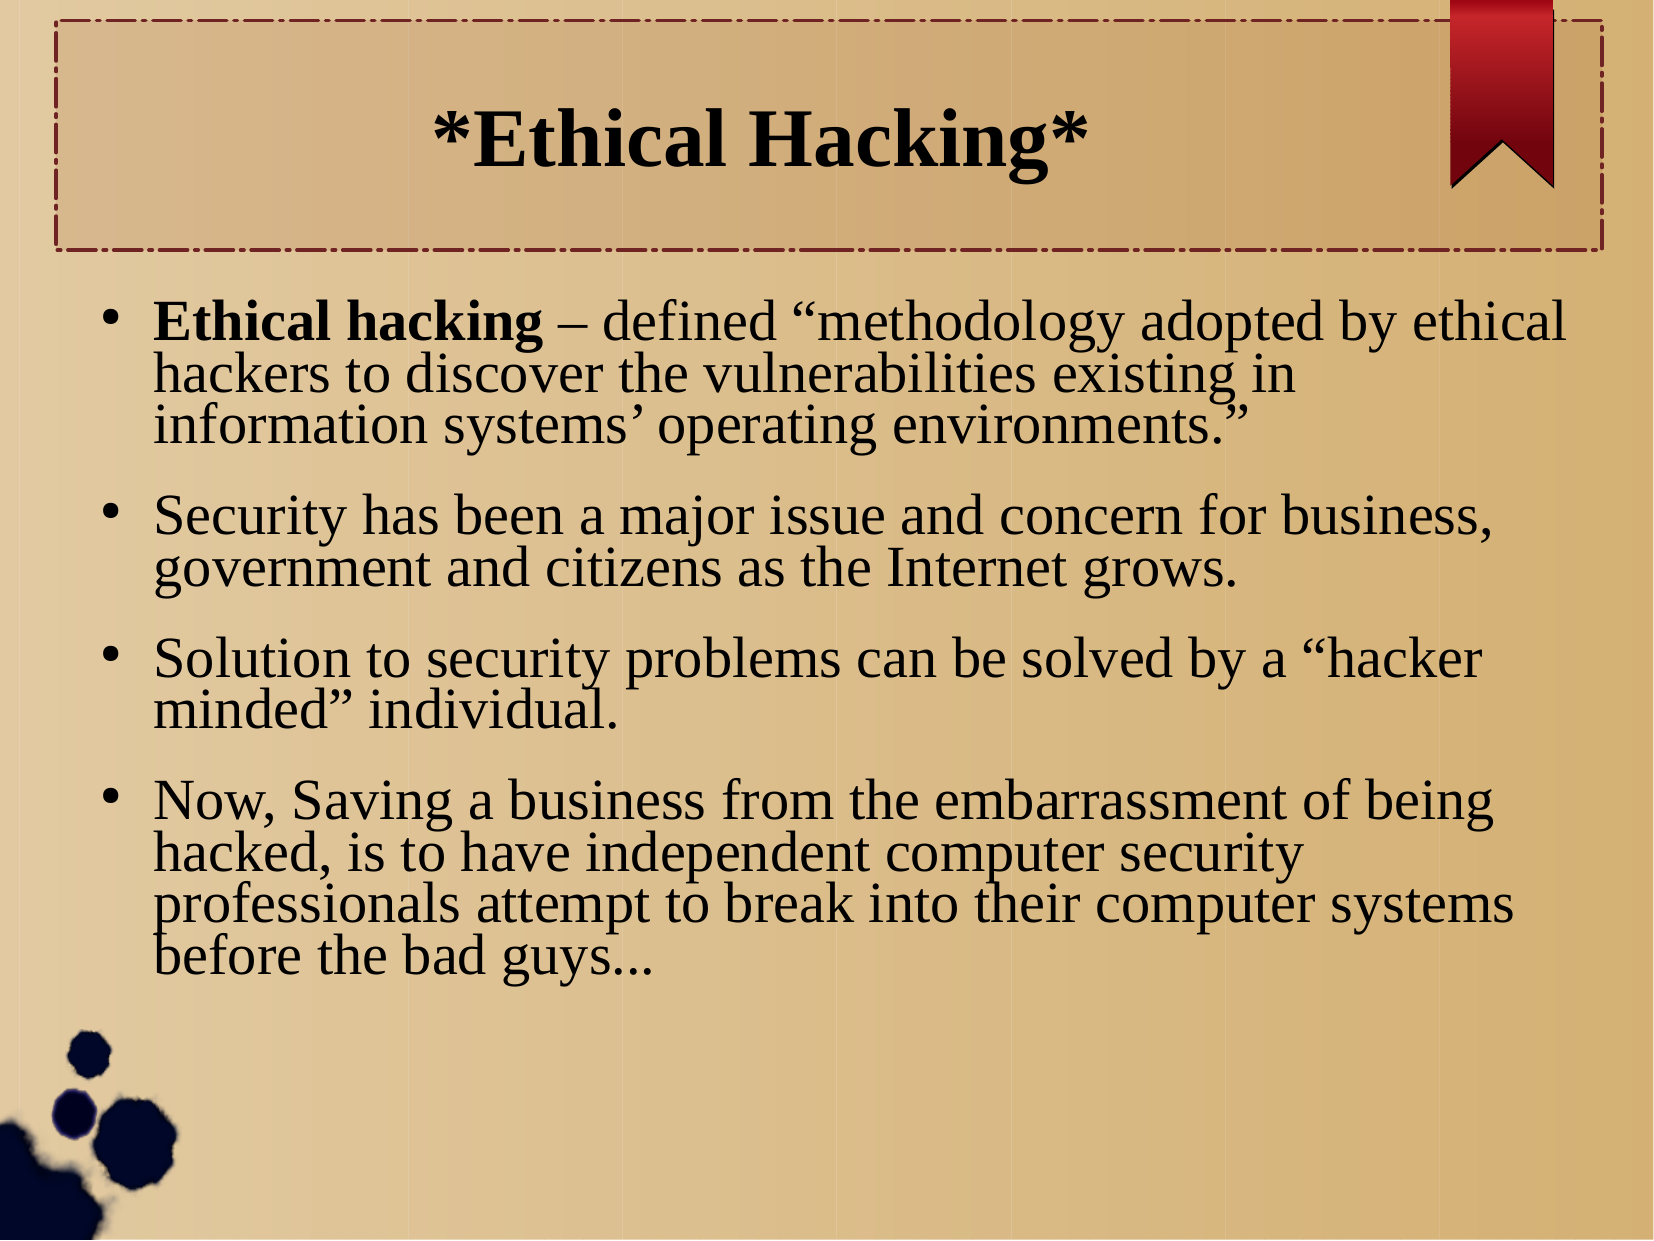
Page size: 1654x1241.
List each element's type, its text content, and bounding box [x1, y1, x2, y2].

title *Ethical Hacking* [82, 47, 1412, 229]
list Ethical hacking – defined “methodology adopted by ethical hackers to discover the vulnerabilities existing in information systems’ operating environments.” Security has been a major issue and concern for business, government and citizens as the Internet grows. Solution to security problems can be solved by a “hacker minded” individual. Now, Saving a business from the embarrassment of being hacked, is to have independent computer security professionals attempt to break into their computer systems before the bad guys... [82, 299, 1571, 1019]
